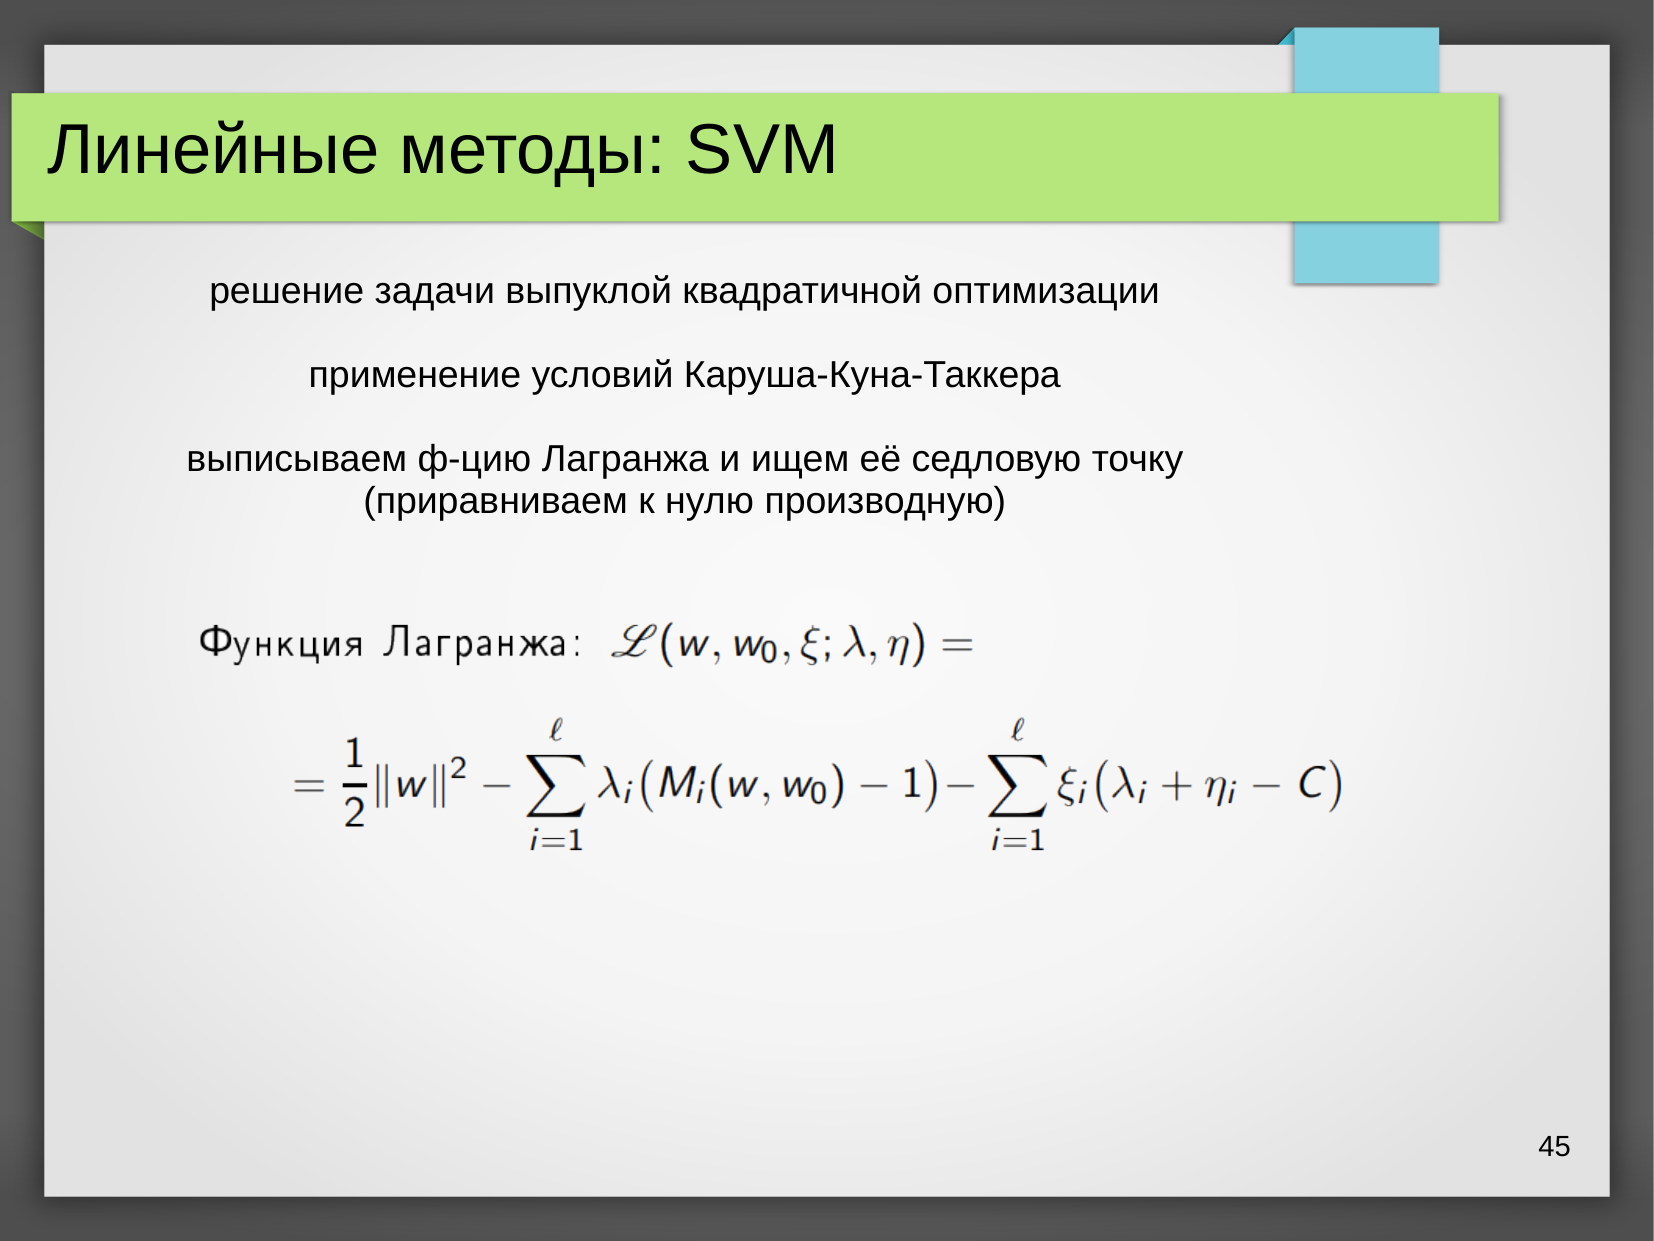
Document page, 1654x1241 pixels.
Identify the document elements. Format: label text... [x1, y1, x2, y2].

text_box решение задачи выпуклой квадратичной оптимизации применение условий Каруша-Куна-Таккера выписываем ф-цию Лагранжа и ищем её седловую точку (приравниваем к нулю производную) [165, 282, 1205, 508]
title Линейные методы: SVM [47, 109, 1501, 189]
picture [0, 0, 1654, 1241]
